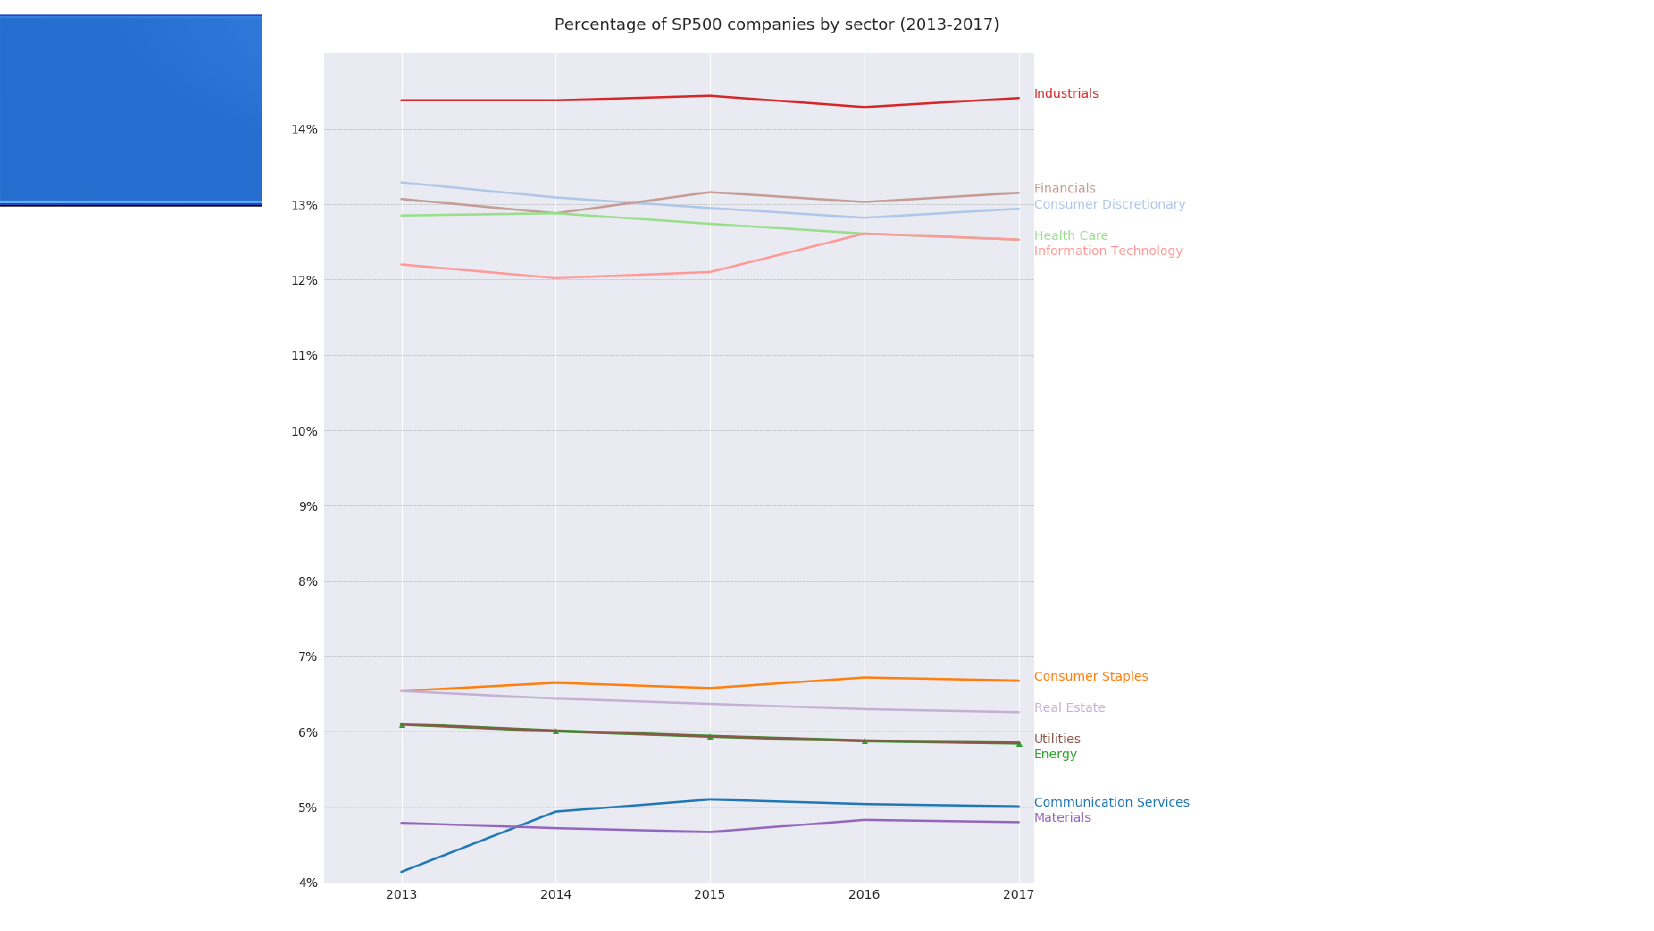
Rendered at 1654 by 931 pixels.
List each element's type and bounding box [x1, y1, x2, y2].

picture [262, 0, 1291, 901]
